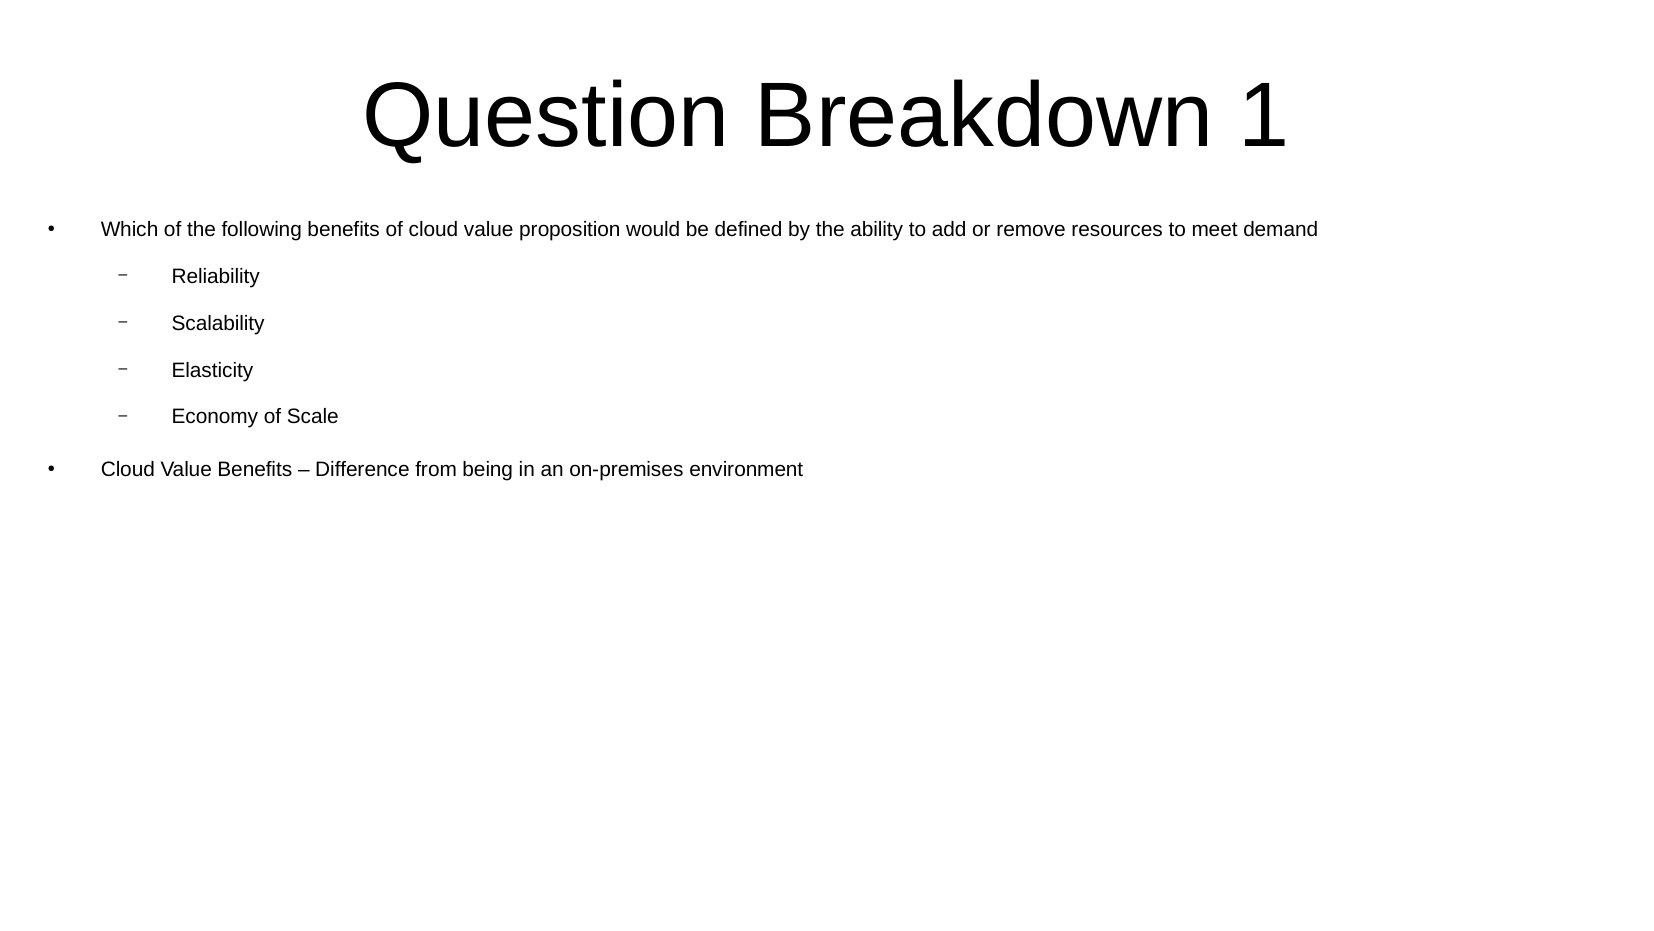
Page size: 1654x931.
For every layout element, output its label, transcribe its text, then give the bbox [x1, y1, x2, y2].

title Question Breakdown 1 [82, 37, 1571, 193]
list Which of the following benefits of cloud value proposition would be defined by the ability to add or remove resources to meet demand Reliability Scalability Elasticity Economy of Scale Cloud Value Benefits – Difference from being in an on-premises environment [30, 217, 1571, 916]
